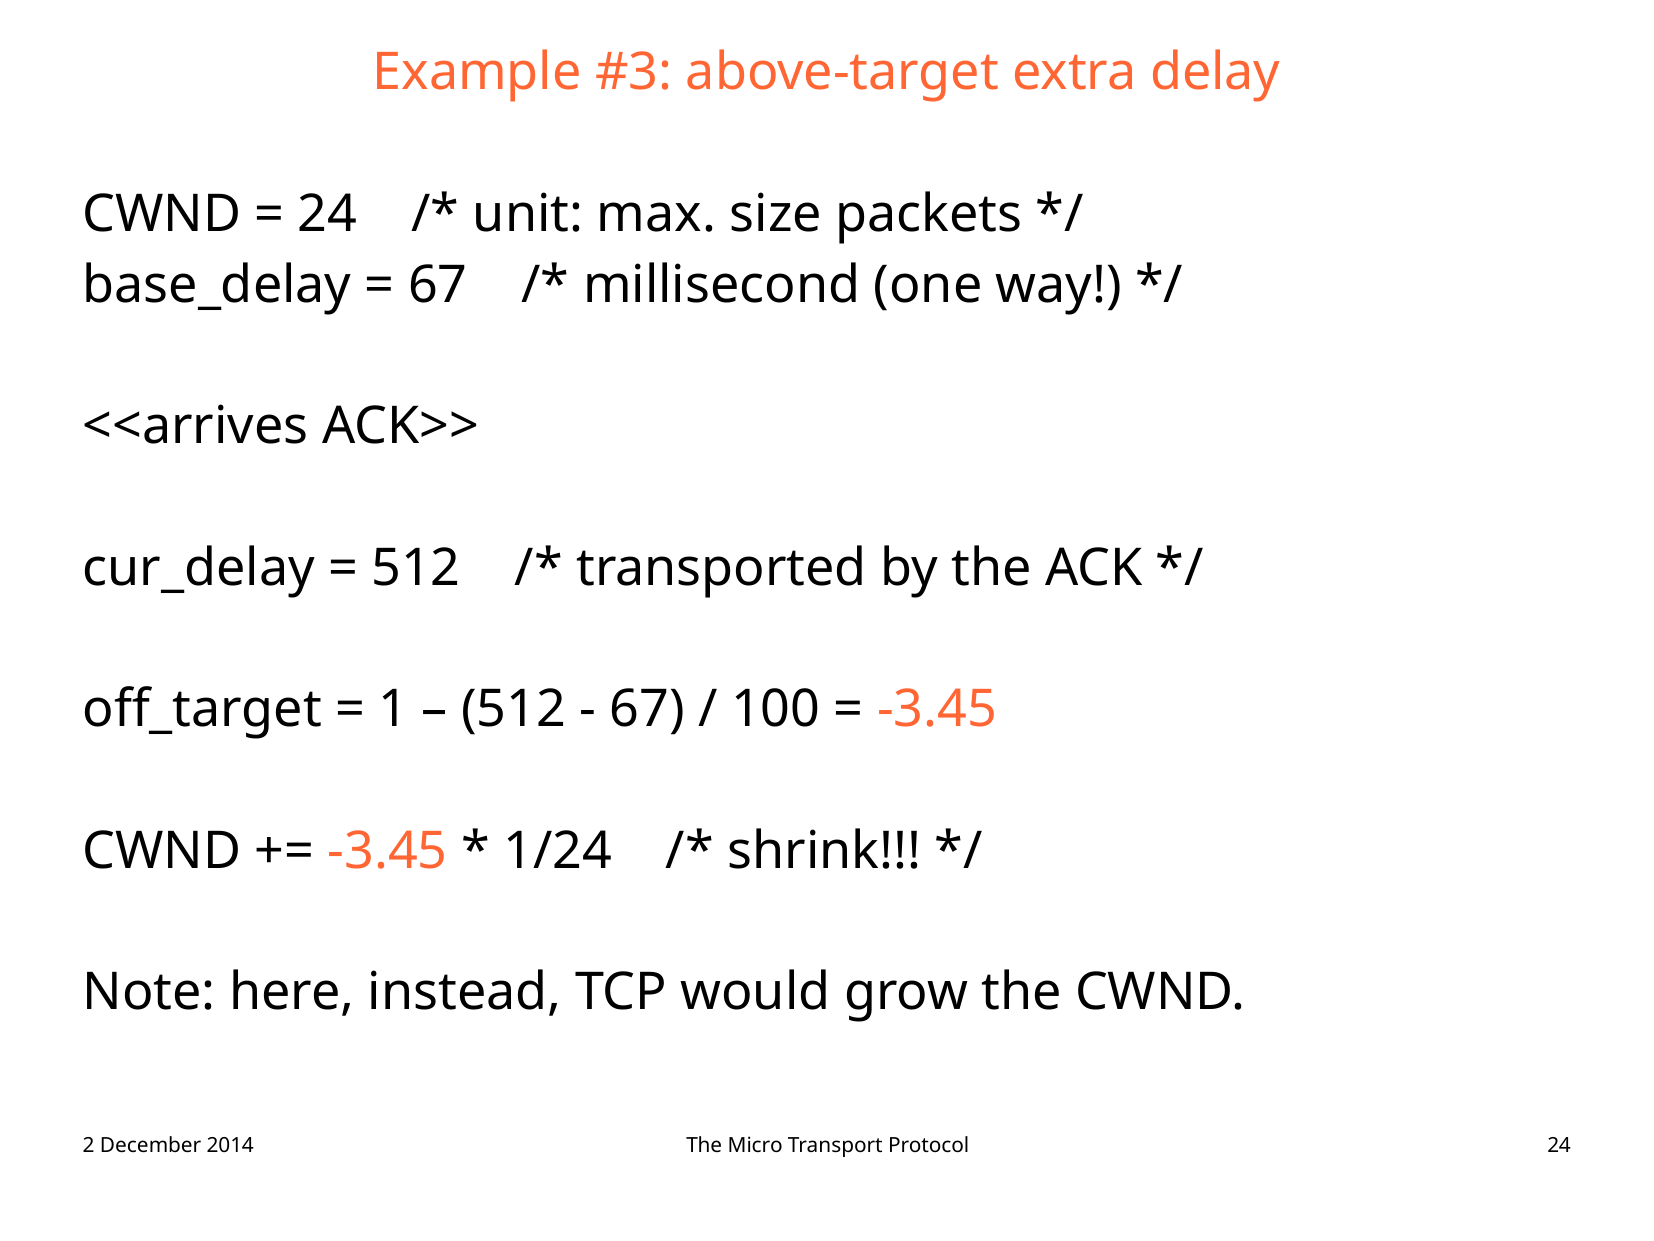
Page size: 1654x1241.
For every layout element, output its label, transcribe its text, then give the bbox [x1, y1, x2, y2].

subtitle Example #3: above-target extra delay CWND = 24 /* unit: max. size packets */ base_delay = 67 /* millisecond (one way!) */ <<arrives ACK>> cur_delay = 512 /* transported by the ACK */ off_target = 1 – (512 - 67) / 100 = -3.45 CWND += -3.45 * 1/24 /* shrink!!! */ Note: here, instead, TCP would grow the CWND. [82, 49, 1571, 1010]
